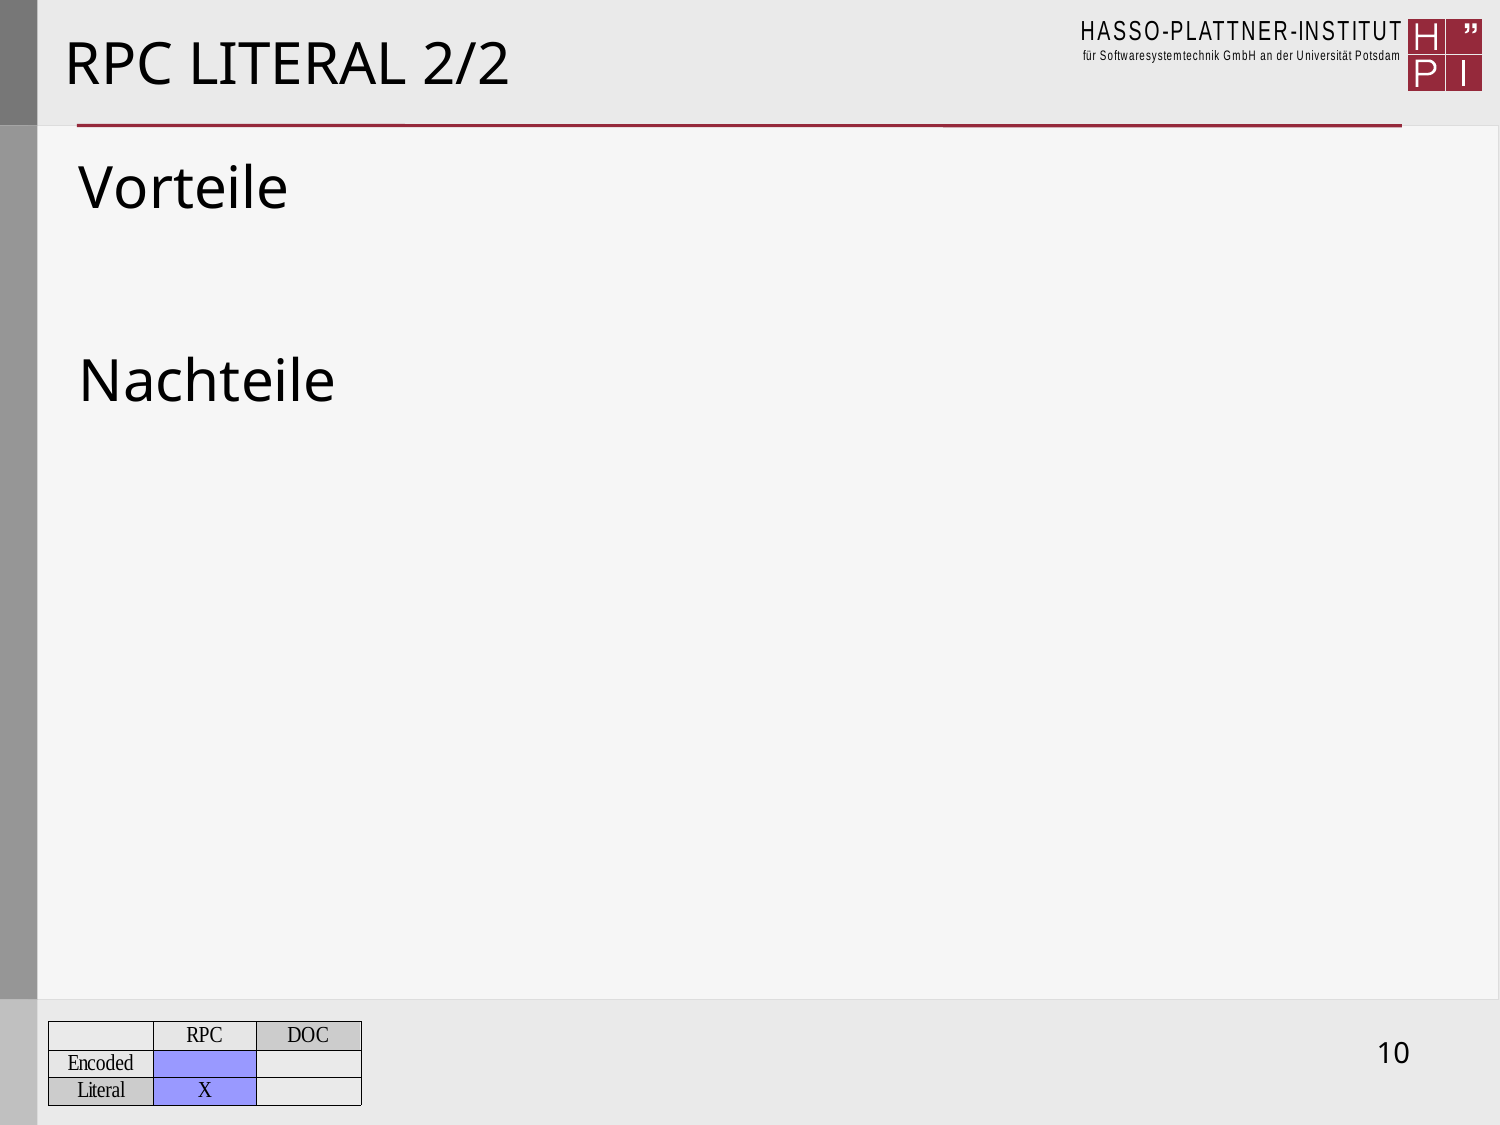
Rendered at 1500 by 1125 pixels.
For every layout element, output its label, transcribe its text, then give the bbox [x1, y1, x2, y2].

chart [47, 1020, 363, 1108]
list Vorteile Nachteile [64, 137, 1415, 988]
title RPC LITERAL 2/2 [64, 0, 1070, 137]
